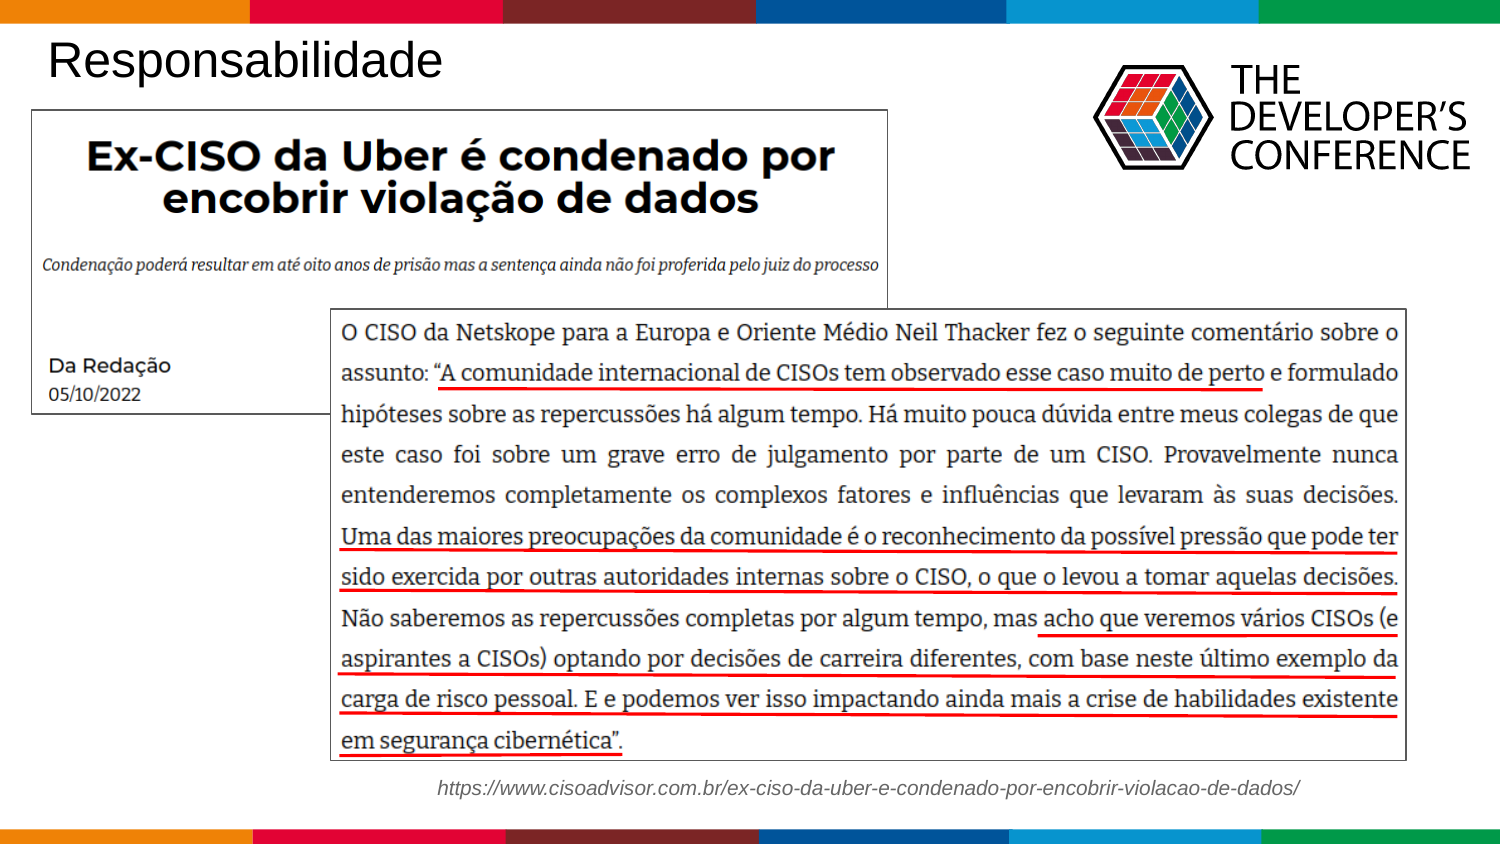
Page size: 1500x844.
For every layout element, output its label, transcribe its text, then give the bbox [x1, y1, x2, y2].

text_box https://www.cisoadvisor.com.br/ex-ciso-da-uber-e-condenado-por-encobrir-violacao-de-dados/ [331, 759, 1406, 815]
picture [331, 309, 1406, 759]
title Responsabilidade [32, 12, 1430, 111]
picture [32, 110, 887, 414]
picture [1075, 47, 1486, 186]
